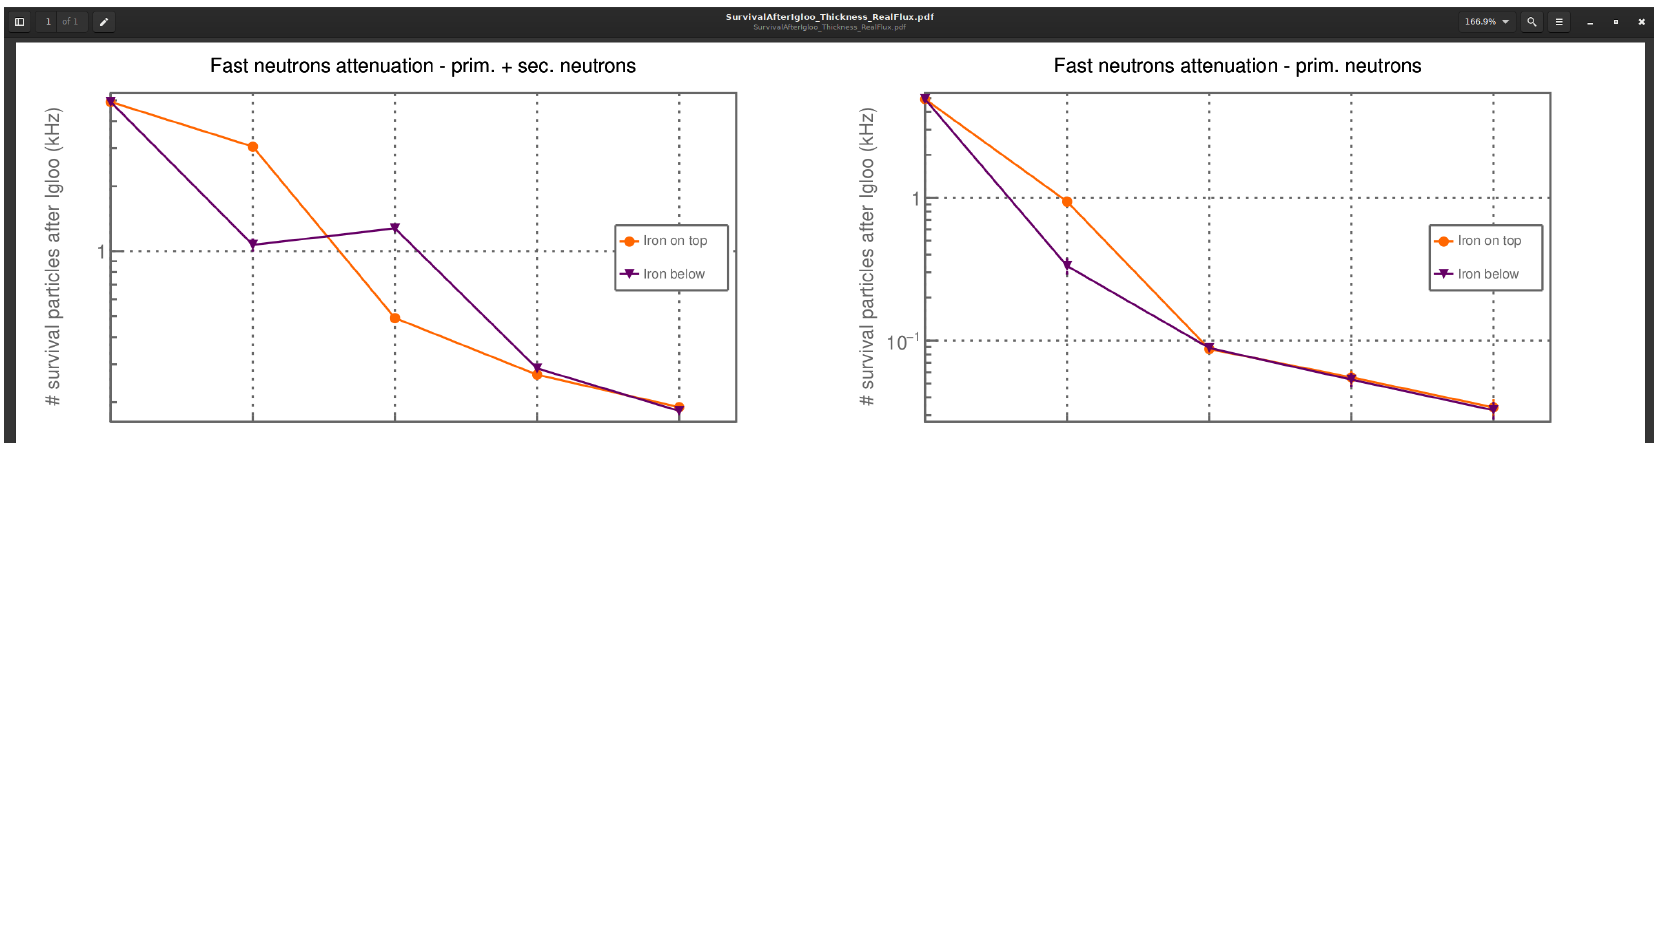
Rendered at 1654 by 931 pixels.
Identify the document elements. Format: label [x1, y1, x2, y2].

picture [3, 6, 1654, 443]
